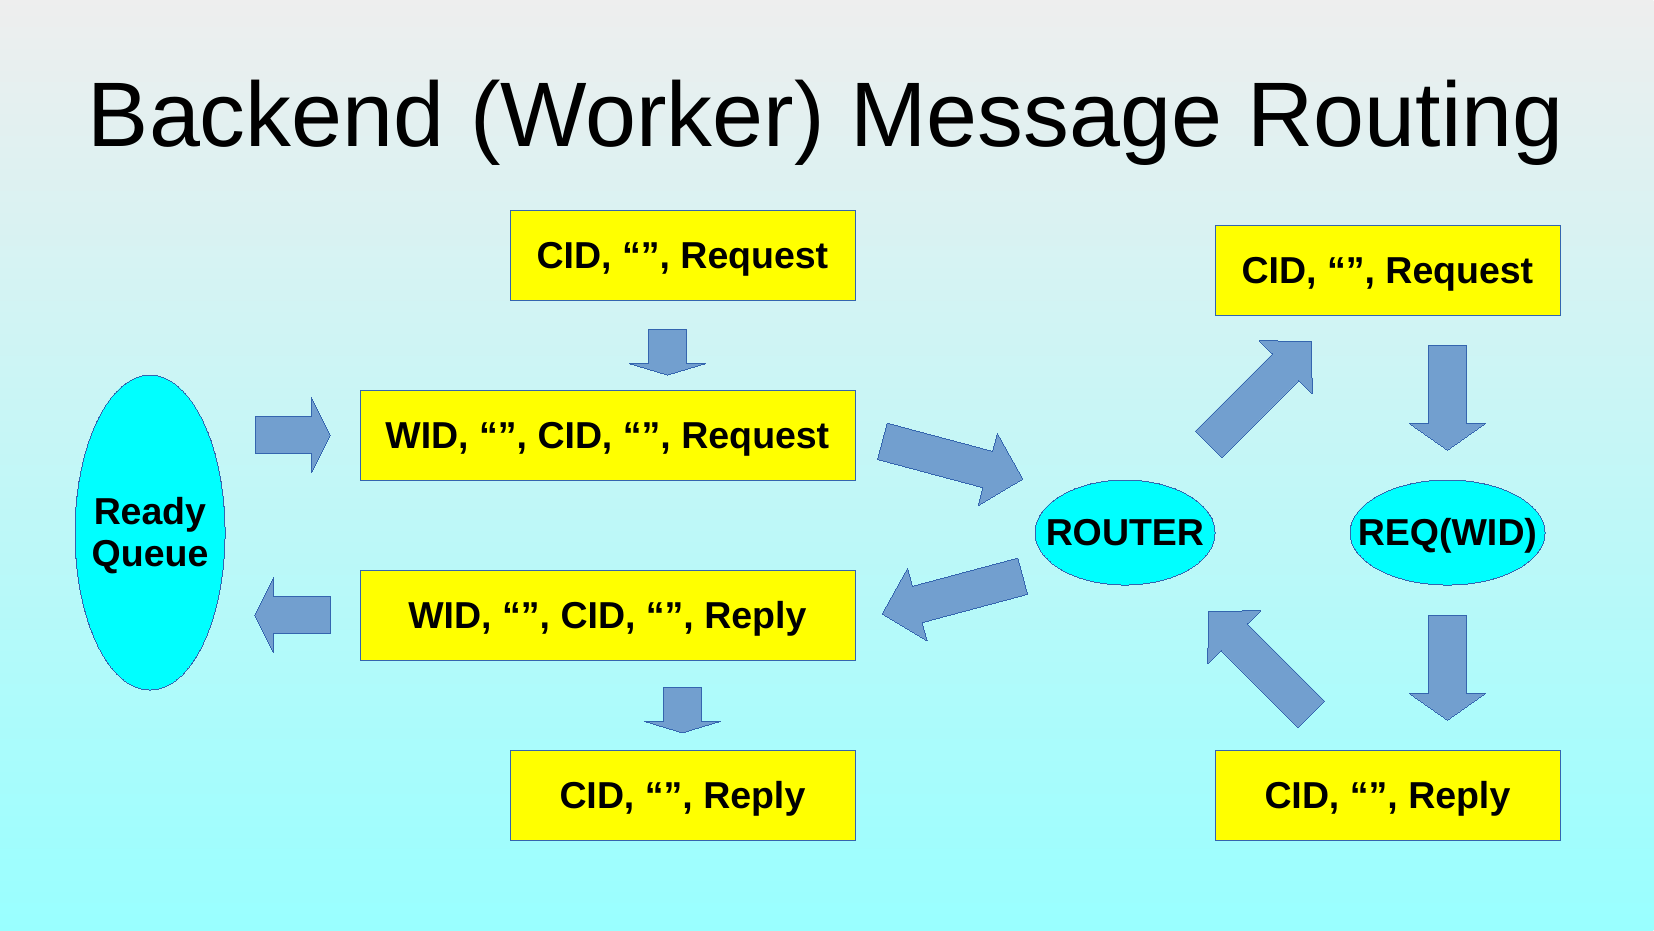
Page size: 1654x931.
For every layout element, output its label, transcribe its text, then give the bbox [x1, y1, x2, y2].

text_box CID, “”, Request [510, 210, 856, 301]
text_box [254, 577, 331, 653]
text_box [1207, 610, 1325, 728]
text_box CID, “”, Request [1215, 225, 1561, 316]
text_box WID, “”, CID, “”, Request [360, 390, 856, 481]
text_box [882, 558, 1028, 641]
text_box [644, 687, 721, 733]
text_box [1409, 345, 1486, 451]
text_box ROUTER [1035, 480, 1216, 586]
text_box [255, 397, 331, 473]
text_box CID, “”, Reply [510, 750, 856, 841]
text_box [1195, 340, 1313, 458]
title Backend (Worker) Message Routing [82, 37, 1571, 193]
text_box [1409, 615, 1486, 721]
text_box [877, 423, 1023, 506]
text_box WID, “”, CID, “”, Reply [360, 570, 856, 661]
text_box REQ(WID) [1350, 480, 1546, 586]
text_box Ready Queue [75, 375, 226, 691]
text_box [629, 329, 706, 376]
text_box CID, “”, Reply [1215, 750, 1561, 841]
